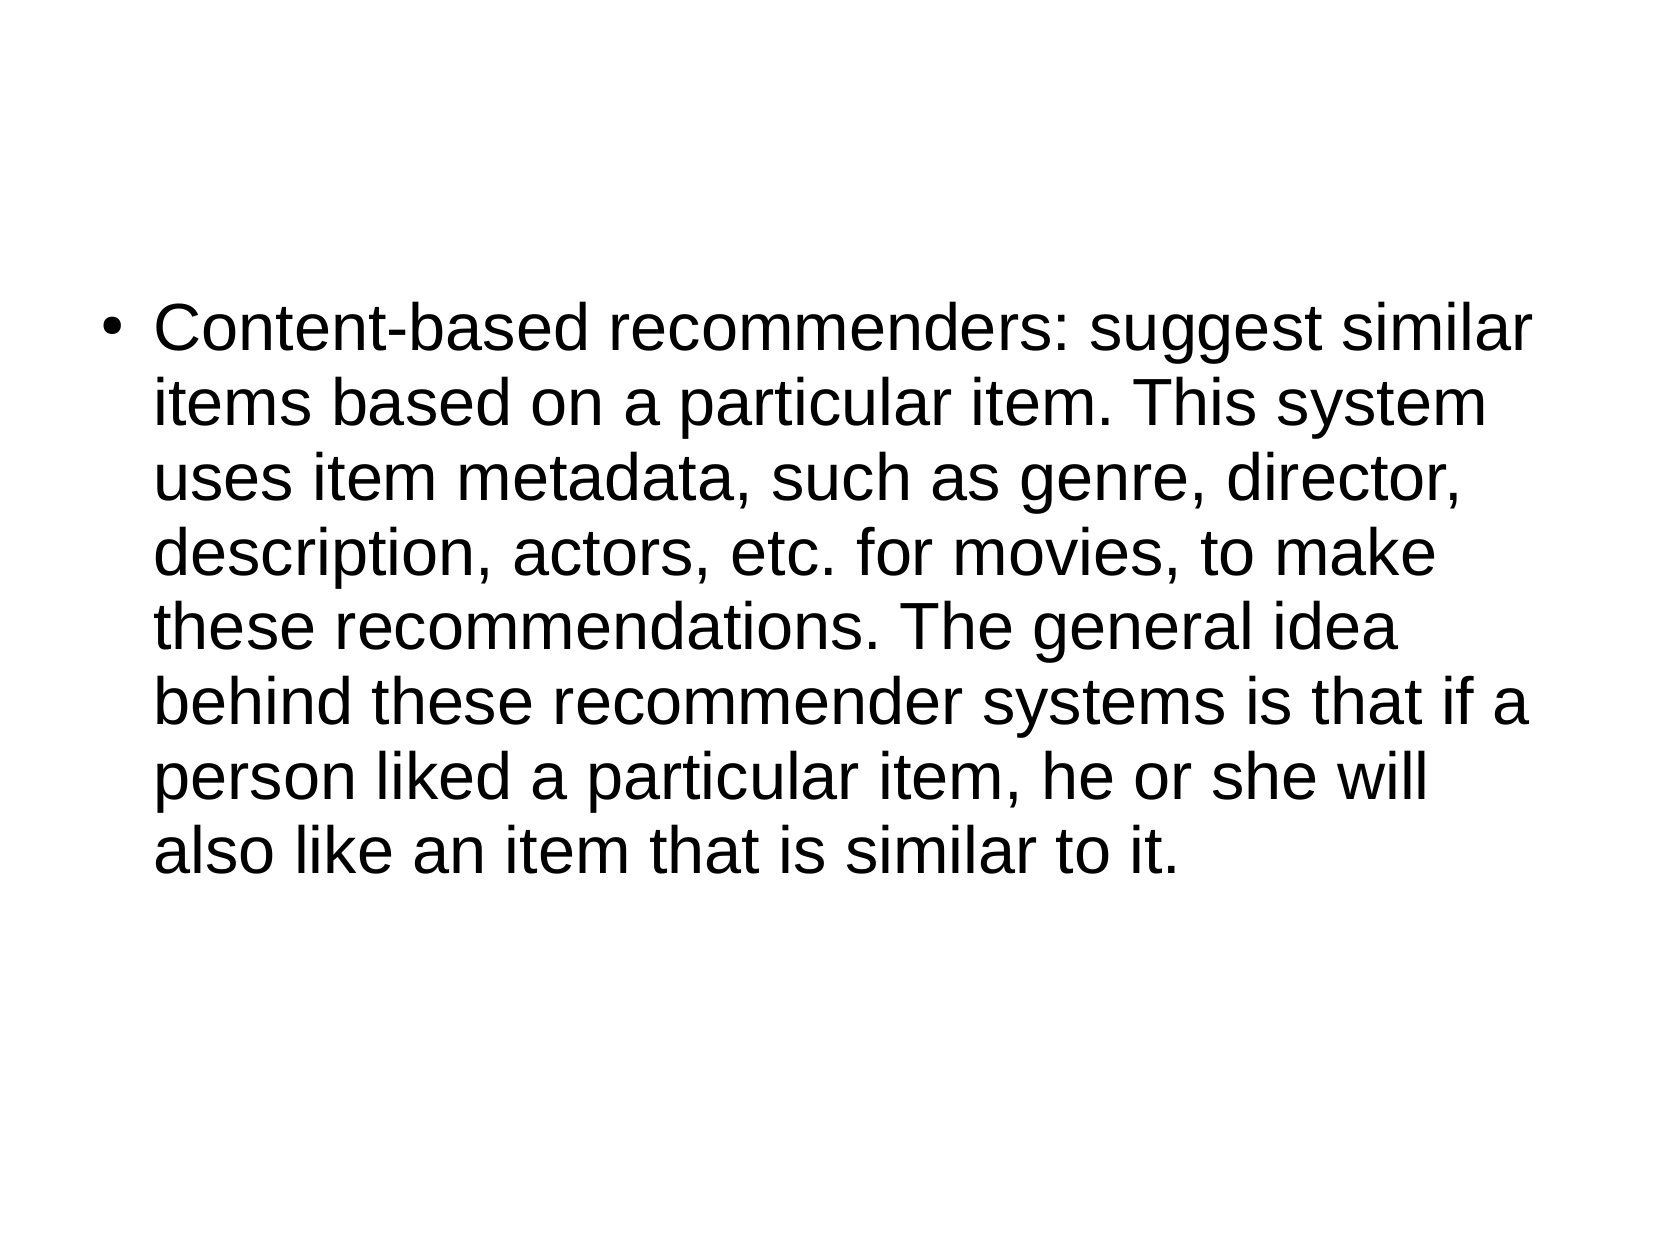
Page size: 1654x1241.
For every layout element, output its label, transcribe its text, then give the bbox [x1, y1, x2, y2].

list Content-based recommenders: suggest similar items based on a particular item. This system uses item metadata, such as genre, director, description, actors, etc. for movies, to make these recommendations. The general idea behind these recommender systems is that if a person liked a particular item, he or she will also like an item that is similar to it. [82, 290, 1571, 1010]
